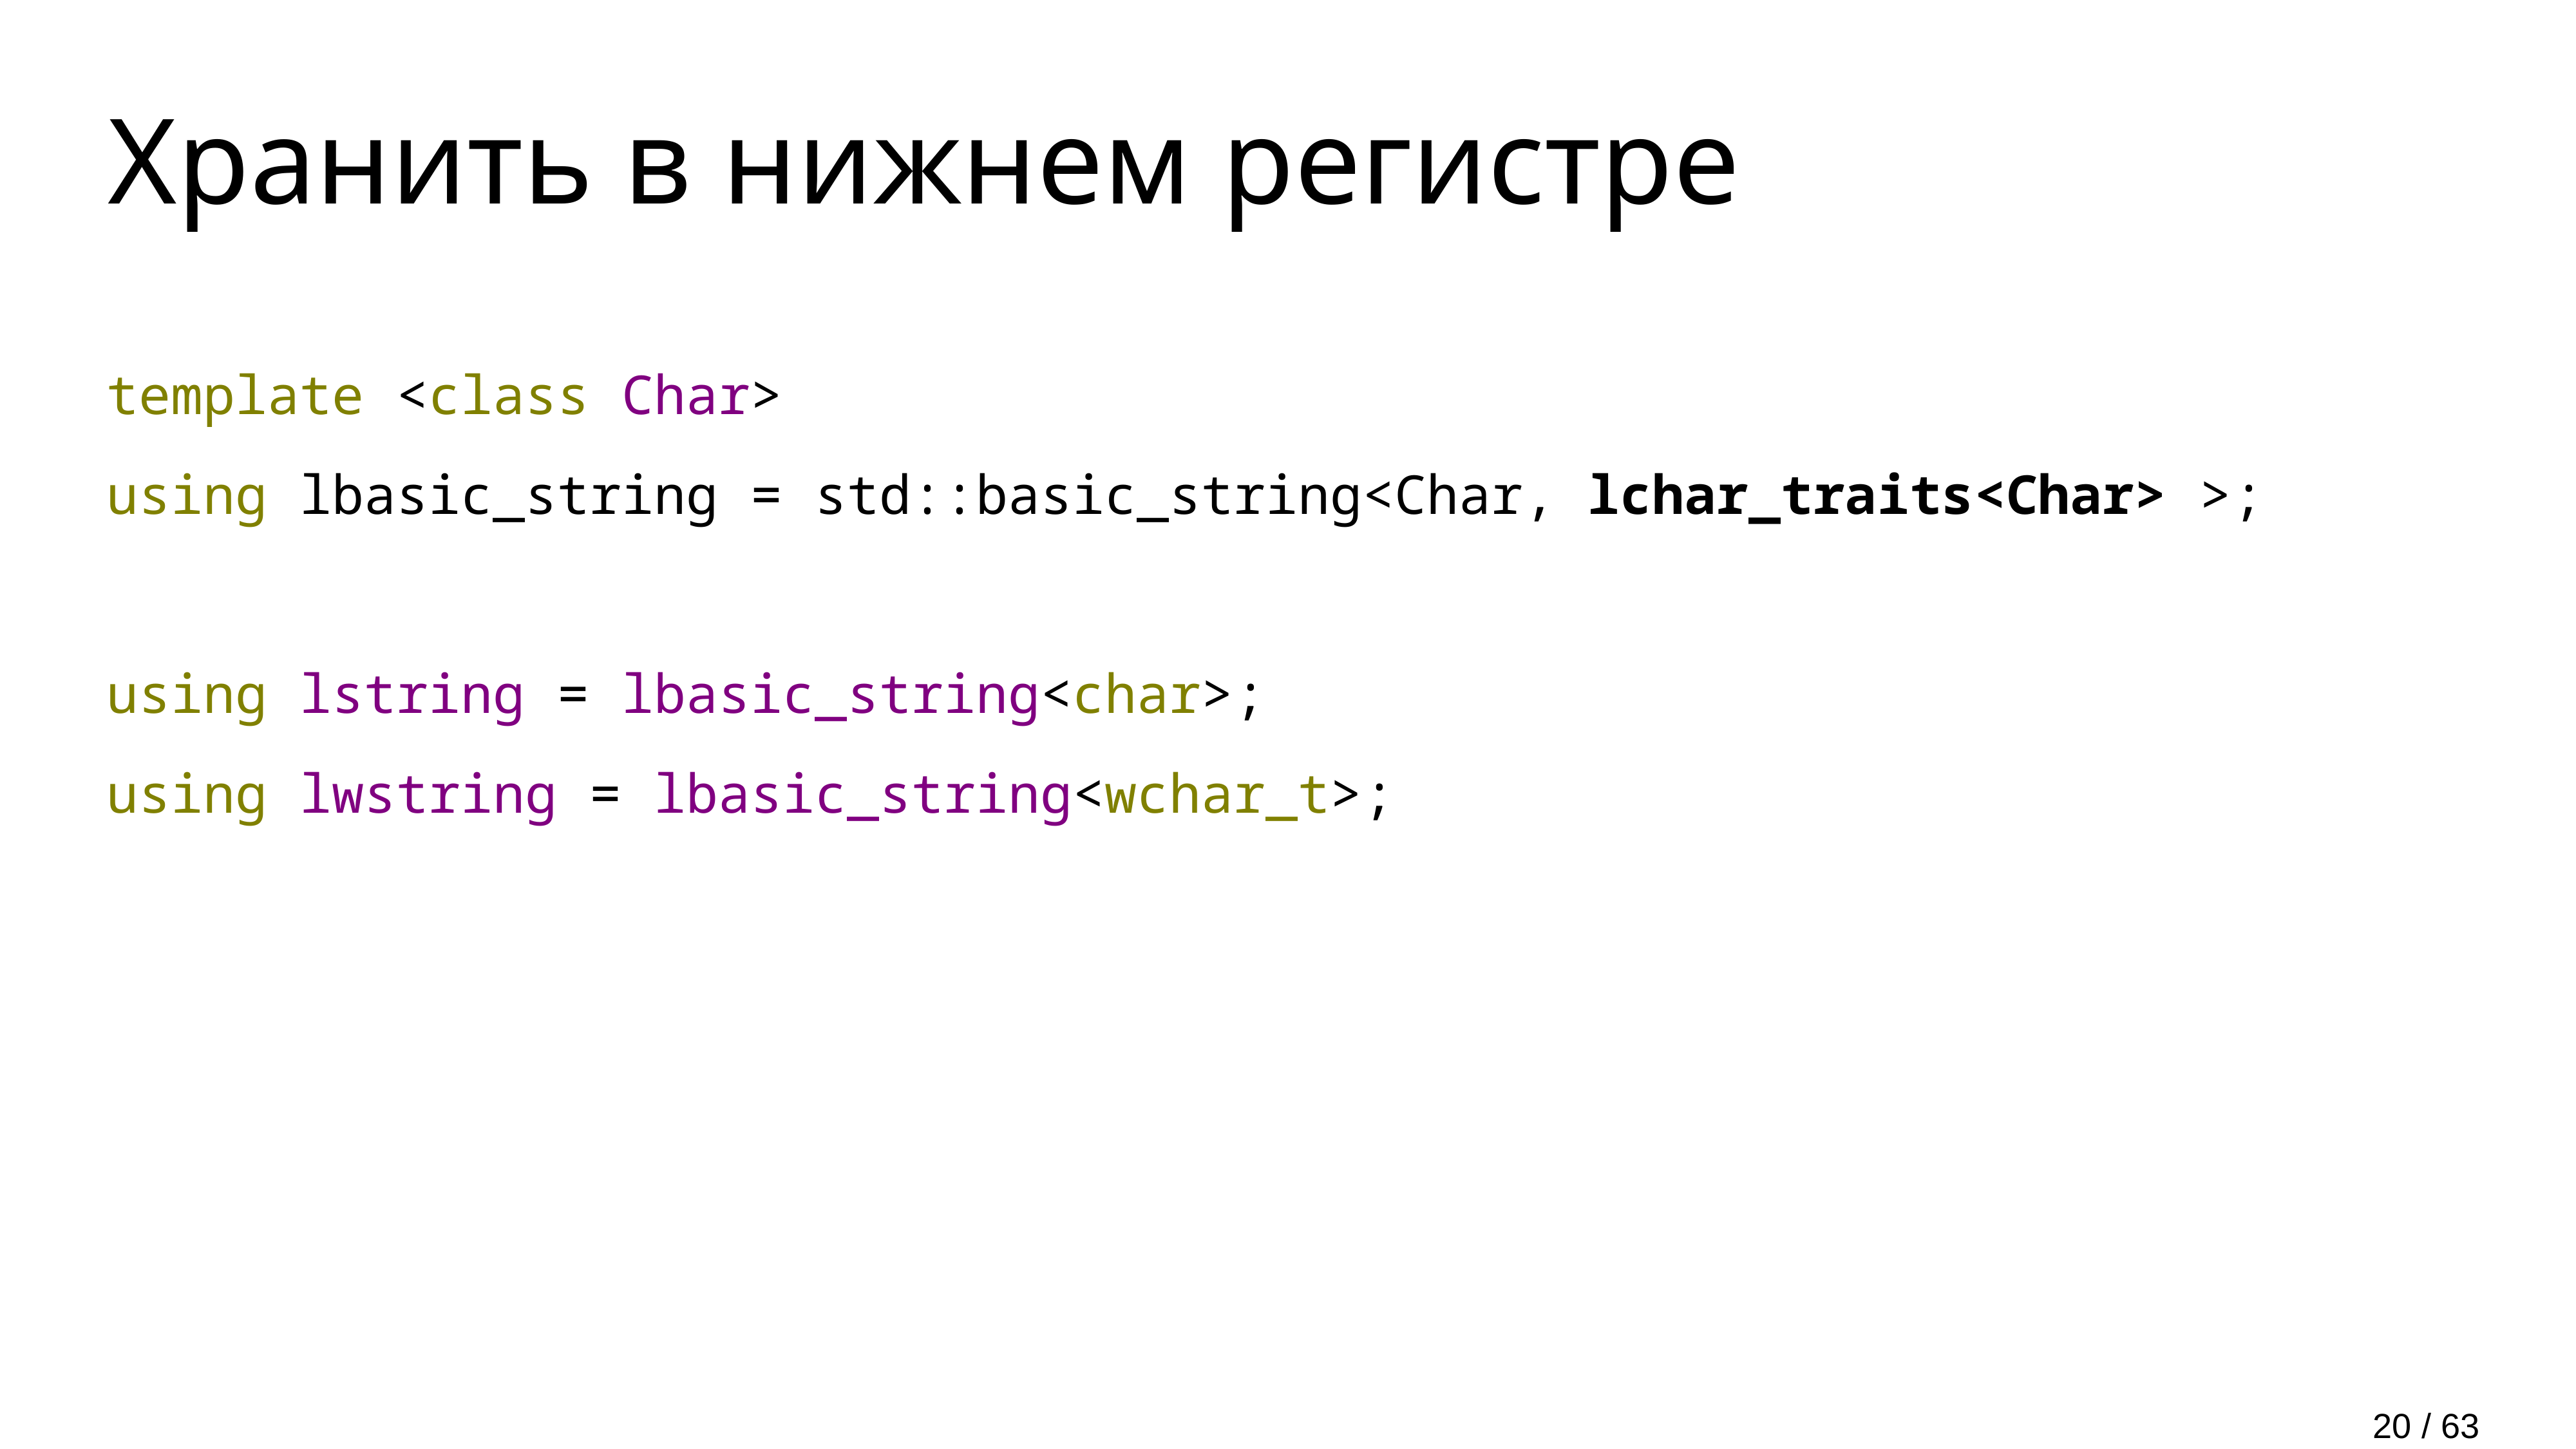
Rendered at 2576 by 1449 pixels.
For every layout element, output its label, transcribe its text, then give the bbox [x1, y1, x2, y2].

list template <class Char> using lbasic_string = std::basic_string<Char, lchar_traits<Char> >; using lstring = lbasic_string<char>; using lwstring = lbasic_string<wchar_t>; [0, 295, 2576, 1449]
title Хранить в нижнем регистре [108, 80, 2468, 242]
text_box <number> / 63 [2363, 1402, 2576, 1449]
